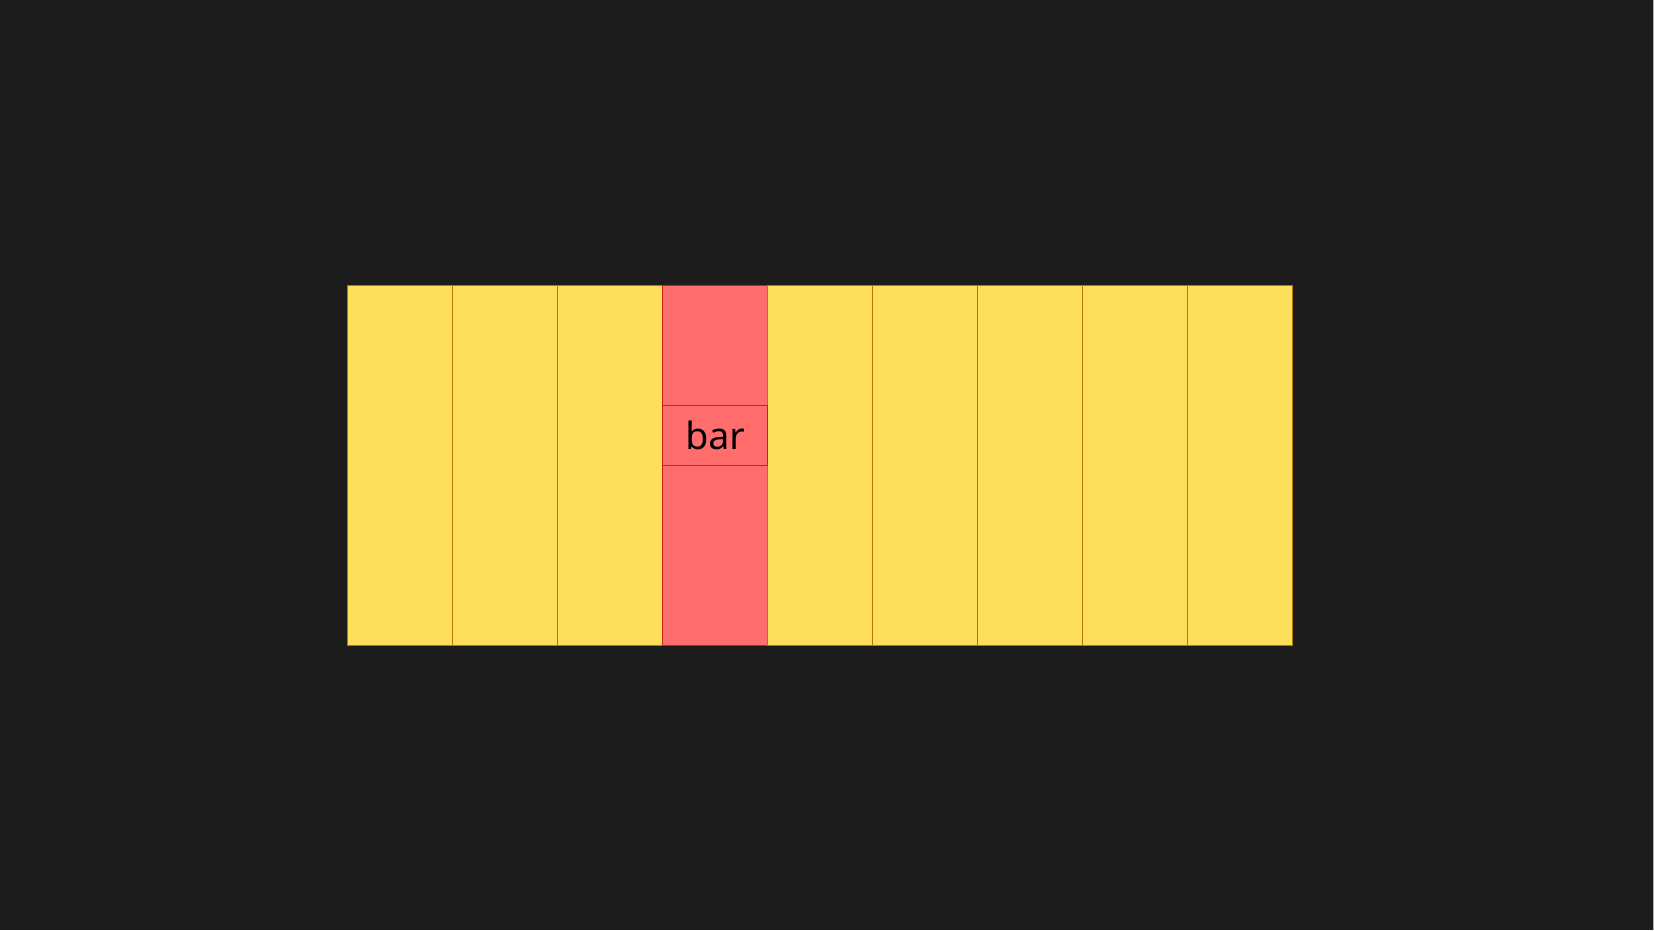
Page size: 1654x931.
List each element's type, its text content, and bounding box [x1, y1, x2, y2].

text_box [347, 285, 1293, 646]
text_box bar [662, 405, 768, 466]
